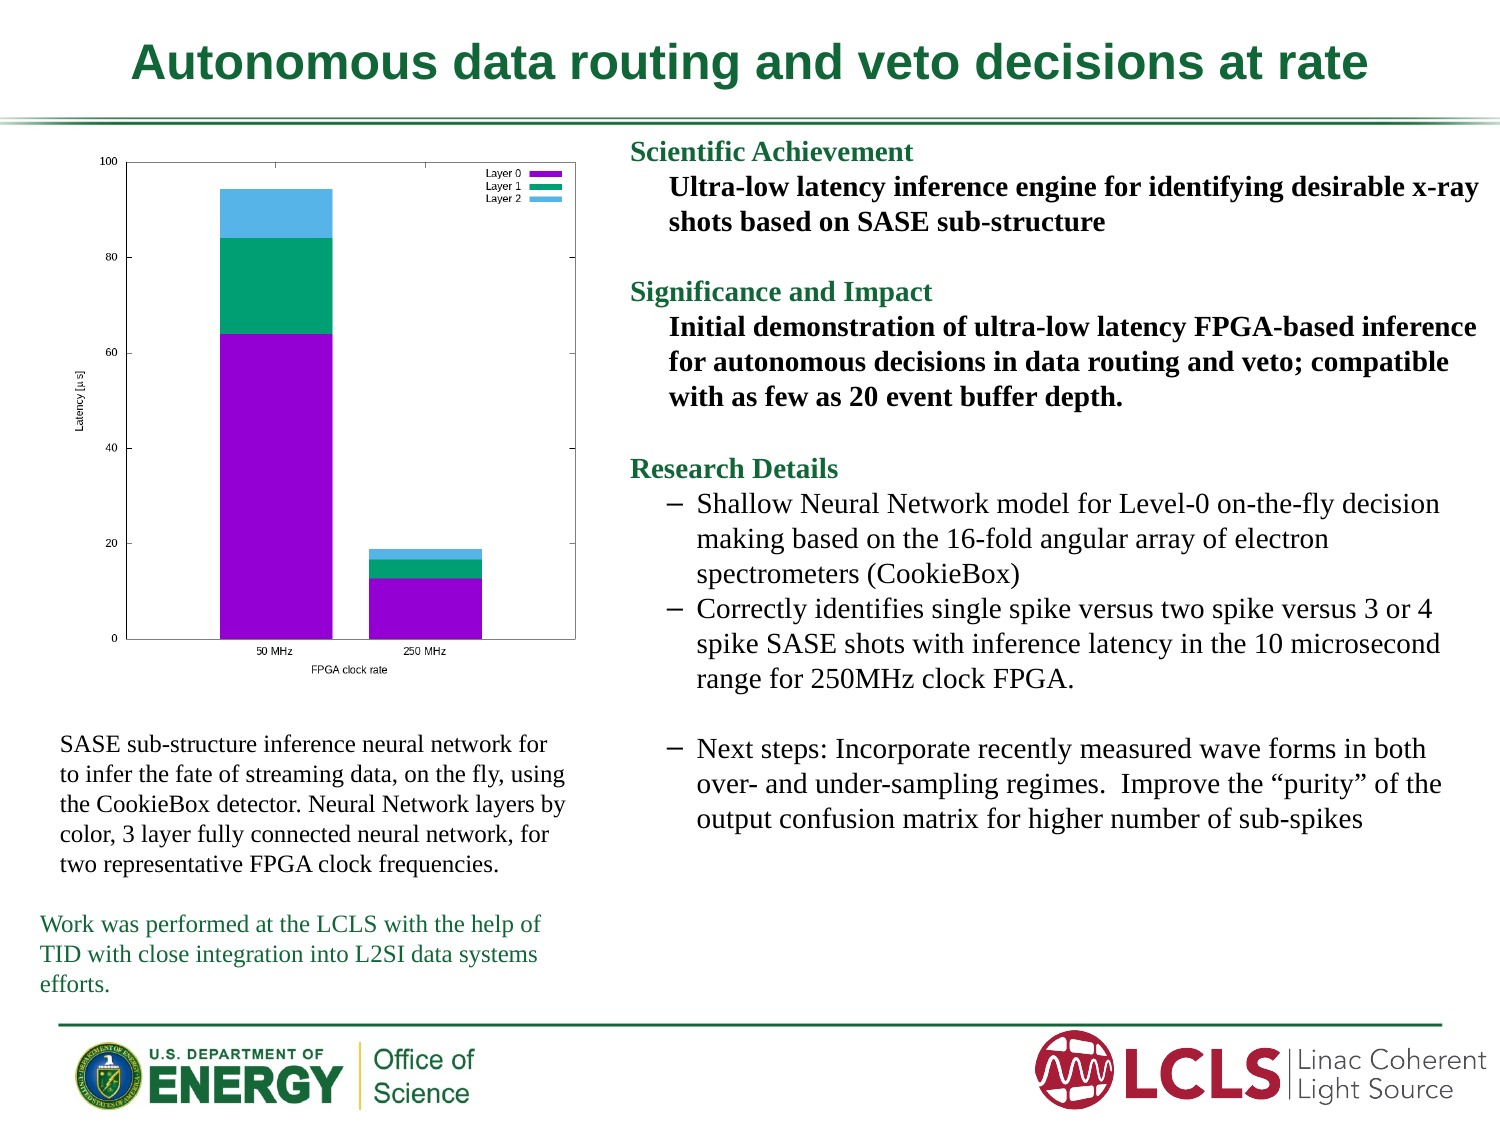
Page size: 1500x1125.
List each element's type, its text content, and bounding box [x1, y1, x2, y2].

title Autonomous data routing and veto decisions at rate [0, 0, 1500, 120]
text_box SASE sub-structure inference neural network for to infer the fate of streaming data, on the fly, using the CookieBox detector. Neural Network layers by color, 3 layer fully connected neural network, for two representative FPGA clock frequencies. [44, 720, 583, 886]
text_box Work was performed at the LCLS with the help of TID with close integration into L2SI data systems efforts. [25, 900, 601, 1005]
list Scientific Achievement Ultra-low latency inference engine for identifying desirable x-ray shots based on SASE sub-structure Significance and Impact Initial demonstration of ultra-low latency FPGA-based inference for autonomous decisions in data routing and veto; compatible with as few as 20 event buffer depth. Research Details Shallow Neural Network model for Level-0 on-the-fly decision making based on the 16-fold angular array of electron spectrometers (CookieBox) Correctly identifies single spike versus two spike versus 3 or 4 spike SASE shots with inference latency in the 10 microsecond range for 250MHz clock FPGA. Next steps: Incorporate recently measured wave forms in both over- and under-sampling regimes. Improve the “purity” of the output confusion matrix for higher number of sub-spikes [615, 125, 1500, 988]
picture [0, 120, 1500, 1125]
